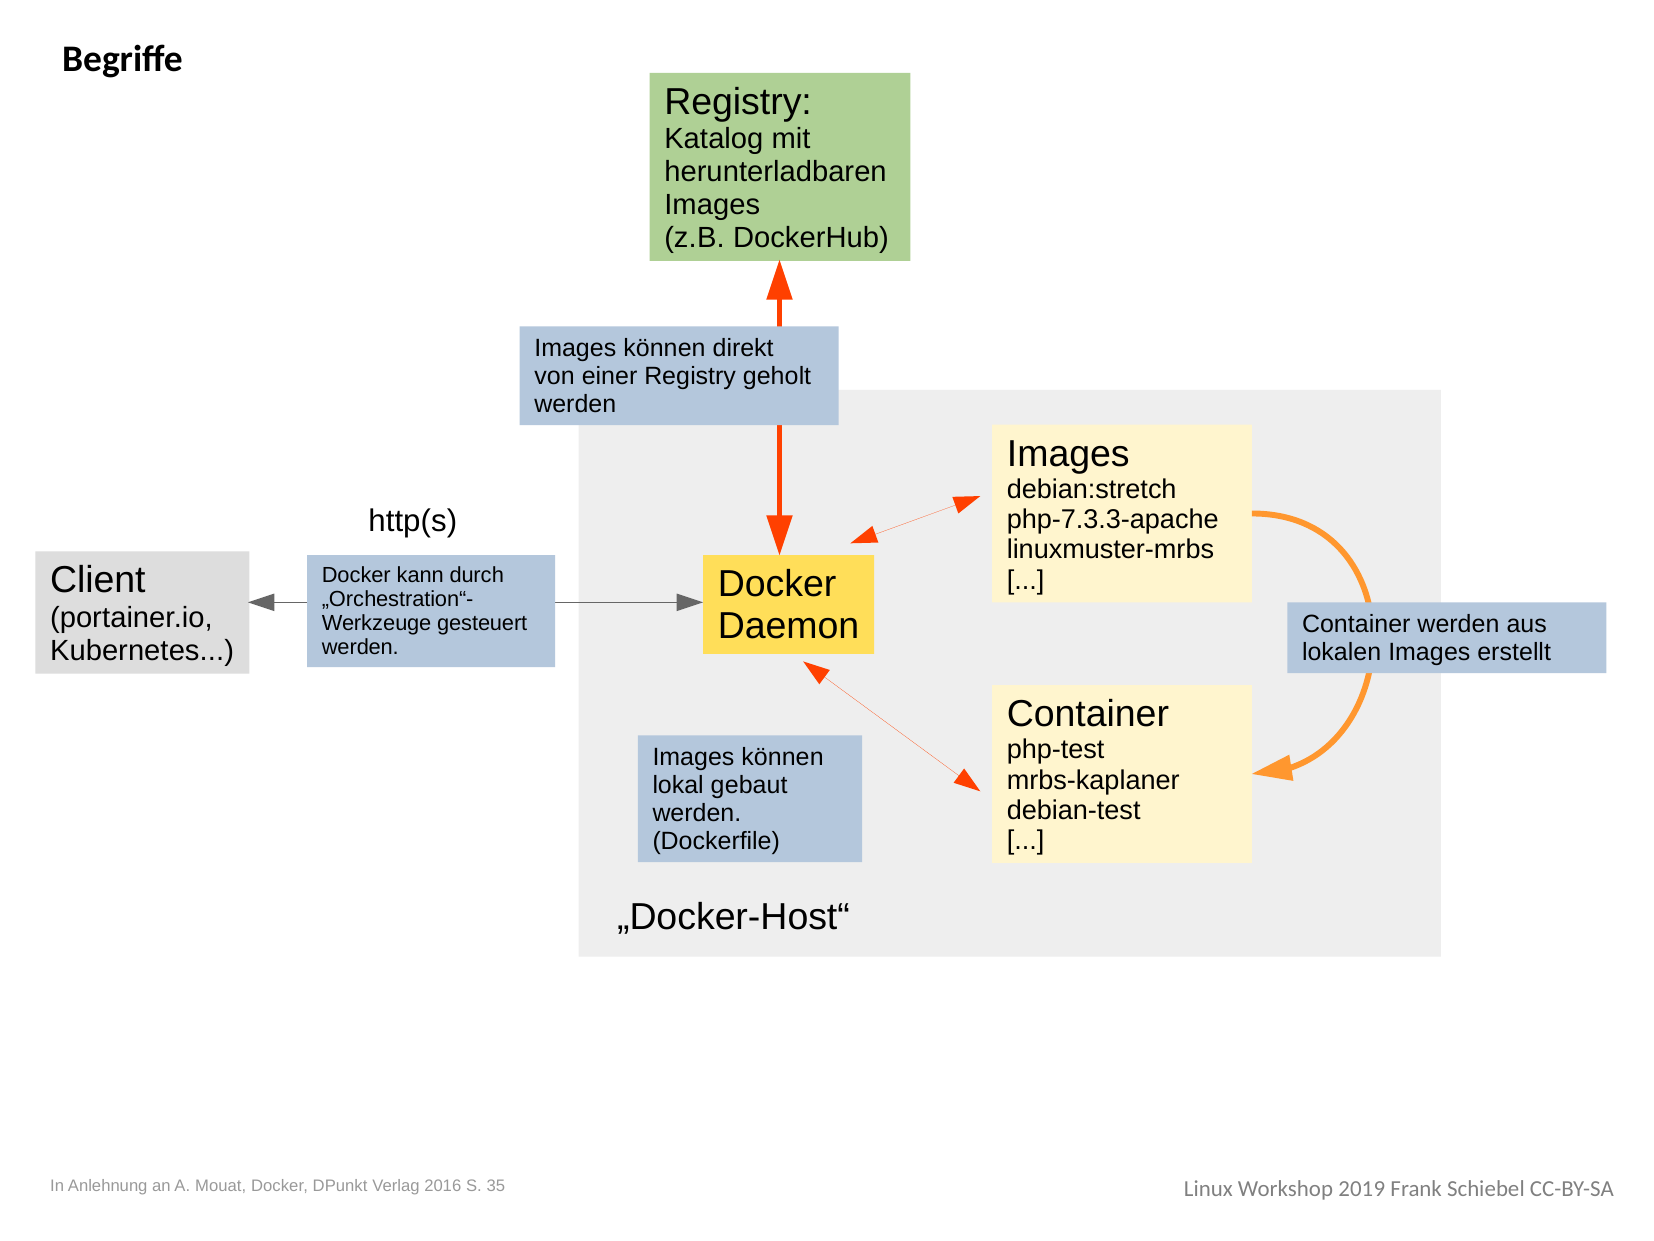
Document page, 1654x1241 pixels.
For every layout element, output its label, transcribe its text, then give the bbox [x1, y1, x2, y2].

text_box Docker Daemon [703, 555, 875, 654]
text_box [578, 389, 1441, 957]
text_box Container werden aus lokalen Images erstellt [1287, 602, 1607, 674]
text_box Registry: Katalog mit herunterladbaren Images (z.B. DockerHub) [649, 72, 911, 261]
text_box Images können direkt von einer Registry geholt werden [519, 326, 839, 426]
text_box „Docker-Host“ [602, 888, 875, 945]
text_box http(s) [353, 496, 473, 546]
text_box Images debian:stretch php-7.3.3-apache linuxmuster-mrbs [...] [992, 424, 1252, 603]
text_box In Anlehnung an A. Mouat, Docker, DPunkt Verlag 2016 S. 35 [35, 1169, 674, 1203]
text_box Container php-test mrbs-kaplaner debian-test [...] [992, 685, 1252, 863]
text_box Begriffe [47, 35, 198, 88]
text_box [578, 426, 779, 602]
text_box Images können lokal gebaut werden. (Dockerfile) [637, 735, 863, 863]
text_box Docker kann durch „Orchestration“-Werkzeuge gesteuert werden. [307, 555, 556, 668]
text_box Client (portainer.io, Kubernetes...) [35, 551, 250, 674]
